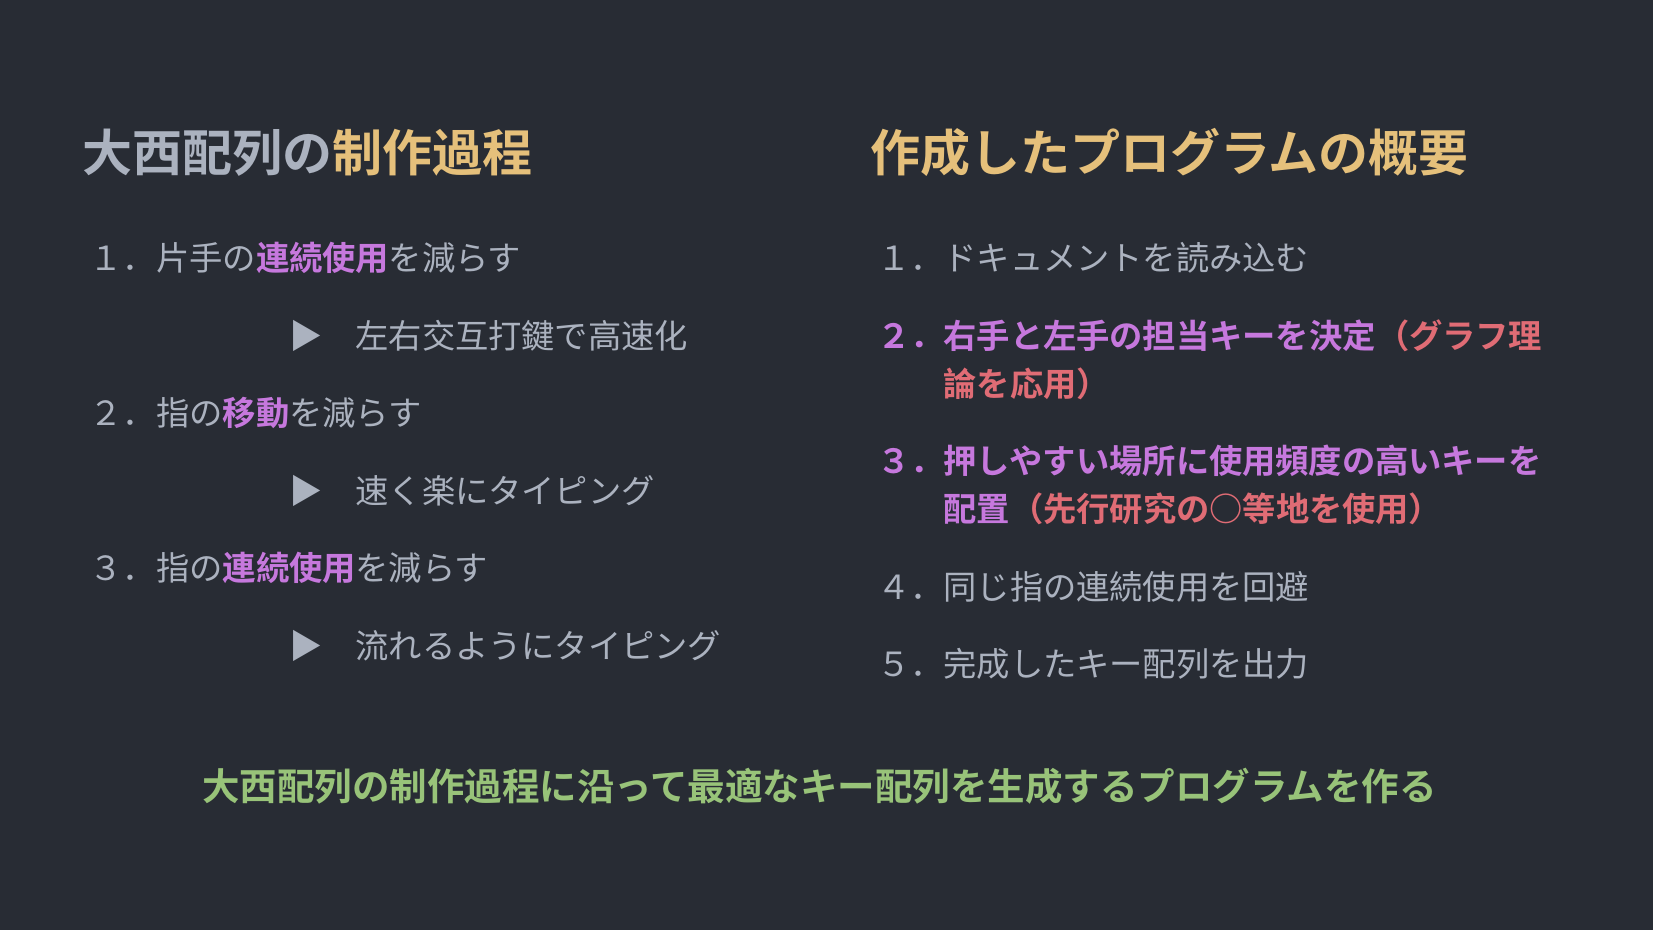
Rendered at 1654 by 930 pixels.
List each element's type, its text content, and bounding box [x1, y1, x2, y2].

title 作成したプログラムの概要 [870, 77, 1538, 223]
text_box 大西配列の制作過程に沿って最適なキー配列を生成するプログラムを作る [75, 750, 1576, 826]
title 大西配列の制作過程 [82, 112, 563, 188]
text_box １．ドキュメントを読み込む ２．右手と左手の担当キーを決定（グラフ理 論を応用） ３．押しやすい場所に使用頻度の高いキーを 配置（先行研究の○等地を使用） ４．同じ指の連続使用を回避 ５．完成したキー配列を出力 [862, 225, 1576, 713]
text_box １．片手の連続使用を減らす ▶ 左右交互打鍵で高速化 ２．指の移動を減らす ▶ 速く楽にタイピング ３．指の連続使用を減らす ▶ 流れるようにタイピング [75, 225, 751, 713]
